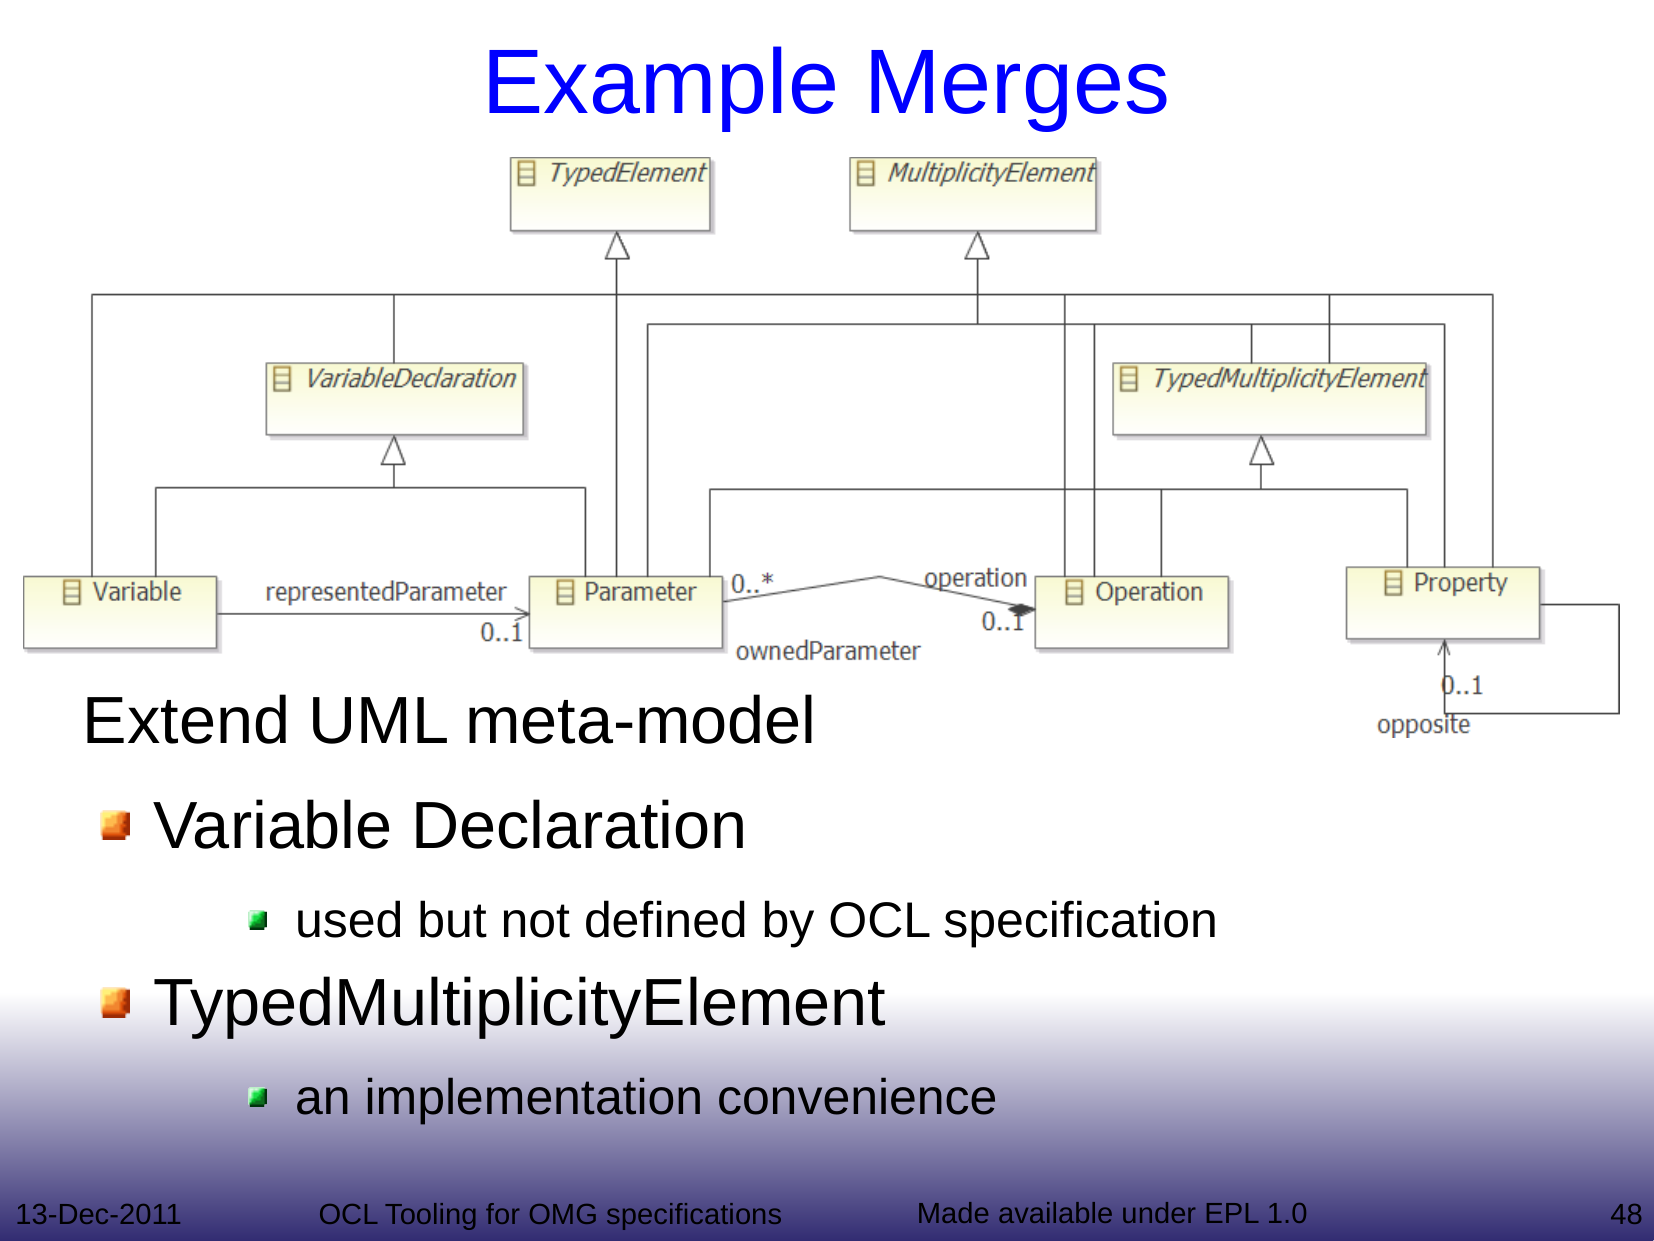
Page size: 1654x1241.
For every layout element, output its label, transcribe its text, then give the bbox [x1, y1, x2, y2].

list Extend UML meta-model Variable Declaration used but not defined by OCL specification TypedMultiplicityElement an implementation convenience [82, 683, 1571, 1164]
picture [23, 157, 1620, 738]
title Example Merges [82, 30, 1571, 134]
